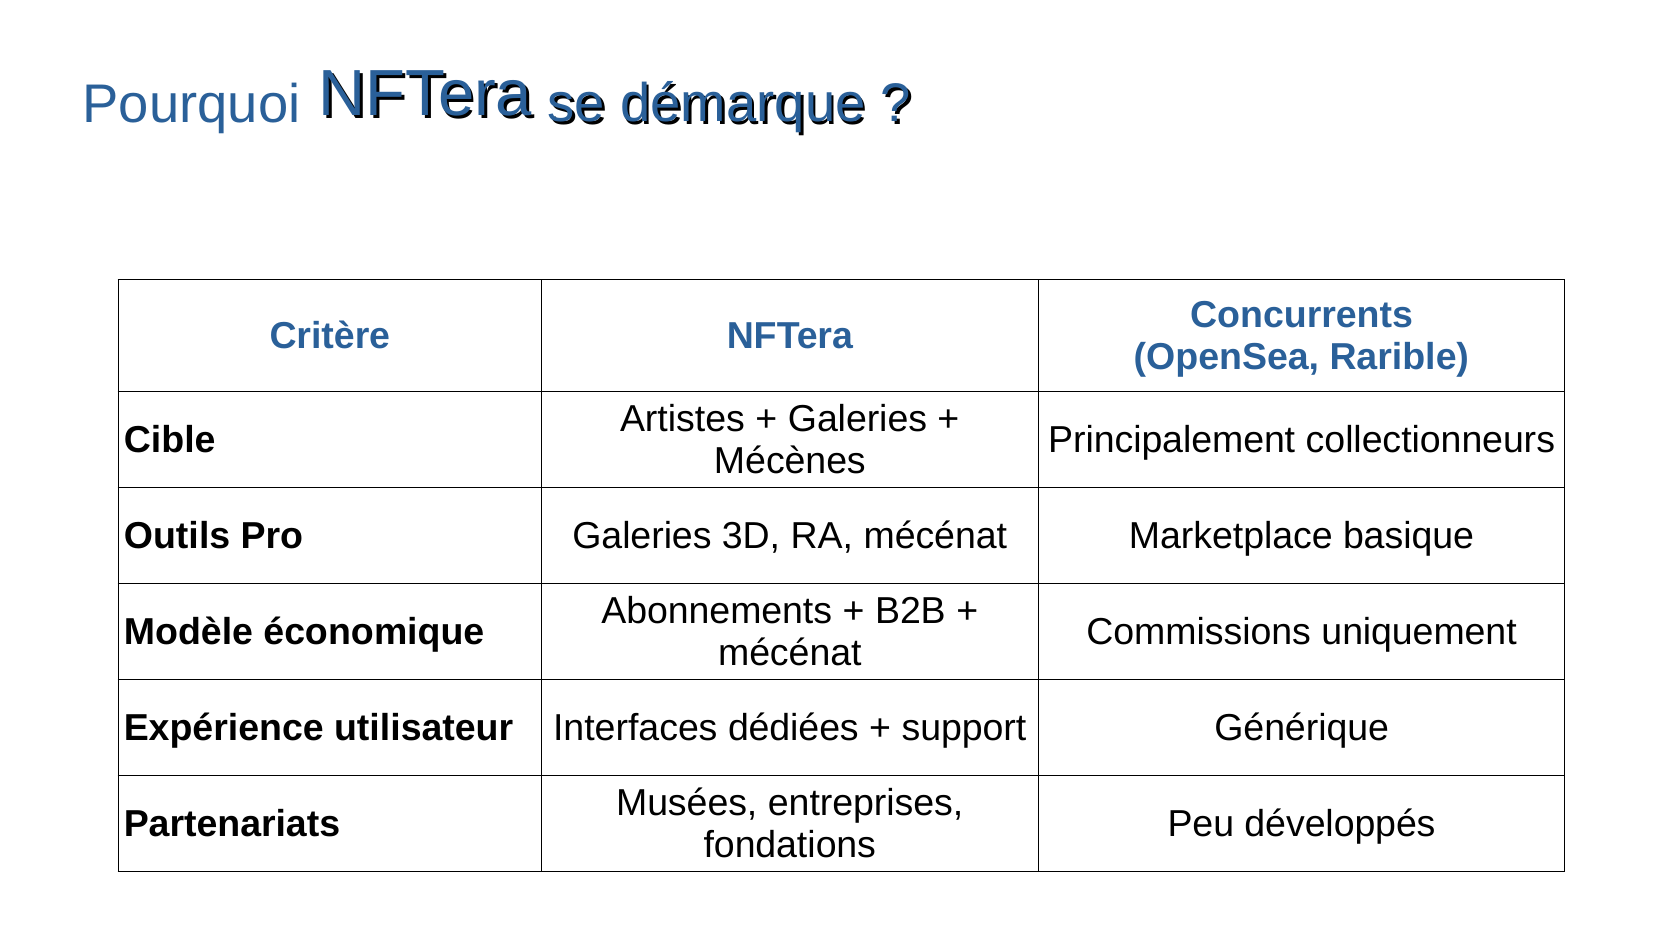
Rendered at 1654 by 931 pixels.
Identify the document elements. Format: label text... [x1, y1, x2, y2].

table_cell Expérience utilisateur [119, 680, 541, 775]
table_cell Cible [119, 392, 541, 487]
table_cell Commissions uniquement [1039, 584, 1564, 679]
table_cell Outils Pro [119, 488, 541, 583]
table_cell Abonnements + B2B + mécénat [542, 584, 1038, 679]
table_cell Galeries 3D, RA, mécénat [542, 488, 1038, 583]
table_cell Modèle économique [119, 584, 541, 679]
table_cell Musées, entreprises, fondations [542, 776, 1038, 871]
table_header NFTera [542, 280, 1038, 391]
table_cell Interfaces dédiées + support [542, 680, 1038, 775]
table_cell Partenariats [119, 776, 541, 871]
title Pourquoi NFTera se démarque ? [82, 37, 1571, 193]
table_cell Peu développés [1039, 776, 1564, 871]
table_cell Générique [1039, 680, 1564, 775]
table_cell Principalement collectionneurs [1039, 392, 1564, 487]
table_header Critère [119, 280, 541, 391]
table_cell Marketplace basique [1039, 488, 1564, 583]
table_header Concurrents (OpenSea, Rarible) [1039, 280, 1564, 391]
table_cell Artistes + Galeries + Mécènes [542, 392, 1038, 487]
